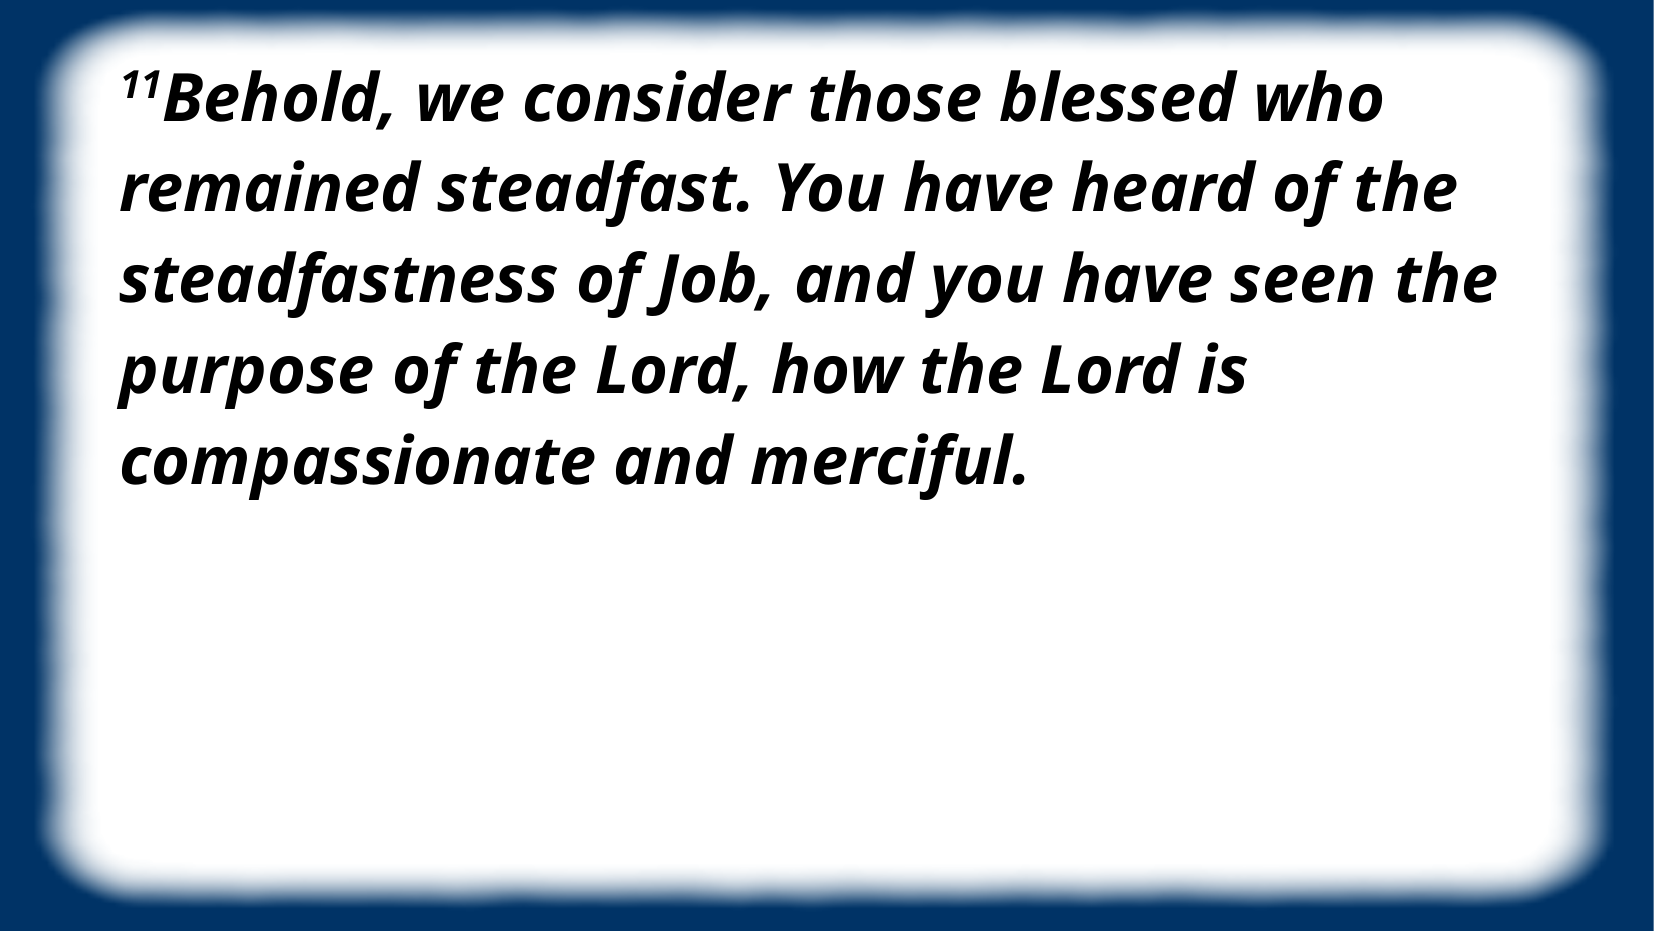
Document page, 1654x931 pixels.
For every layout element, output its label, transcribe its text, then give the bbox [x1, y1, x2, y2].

text_box 11Behold, we consider those blessed who remained steadfast. You have heard of the steadfastness of Job, and you have seen the purpose of the Lord, how the Lord is compassionate and merciful. [105, 42, 1546, 502]
picture [0, 0, 1654, 931]
